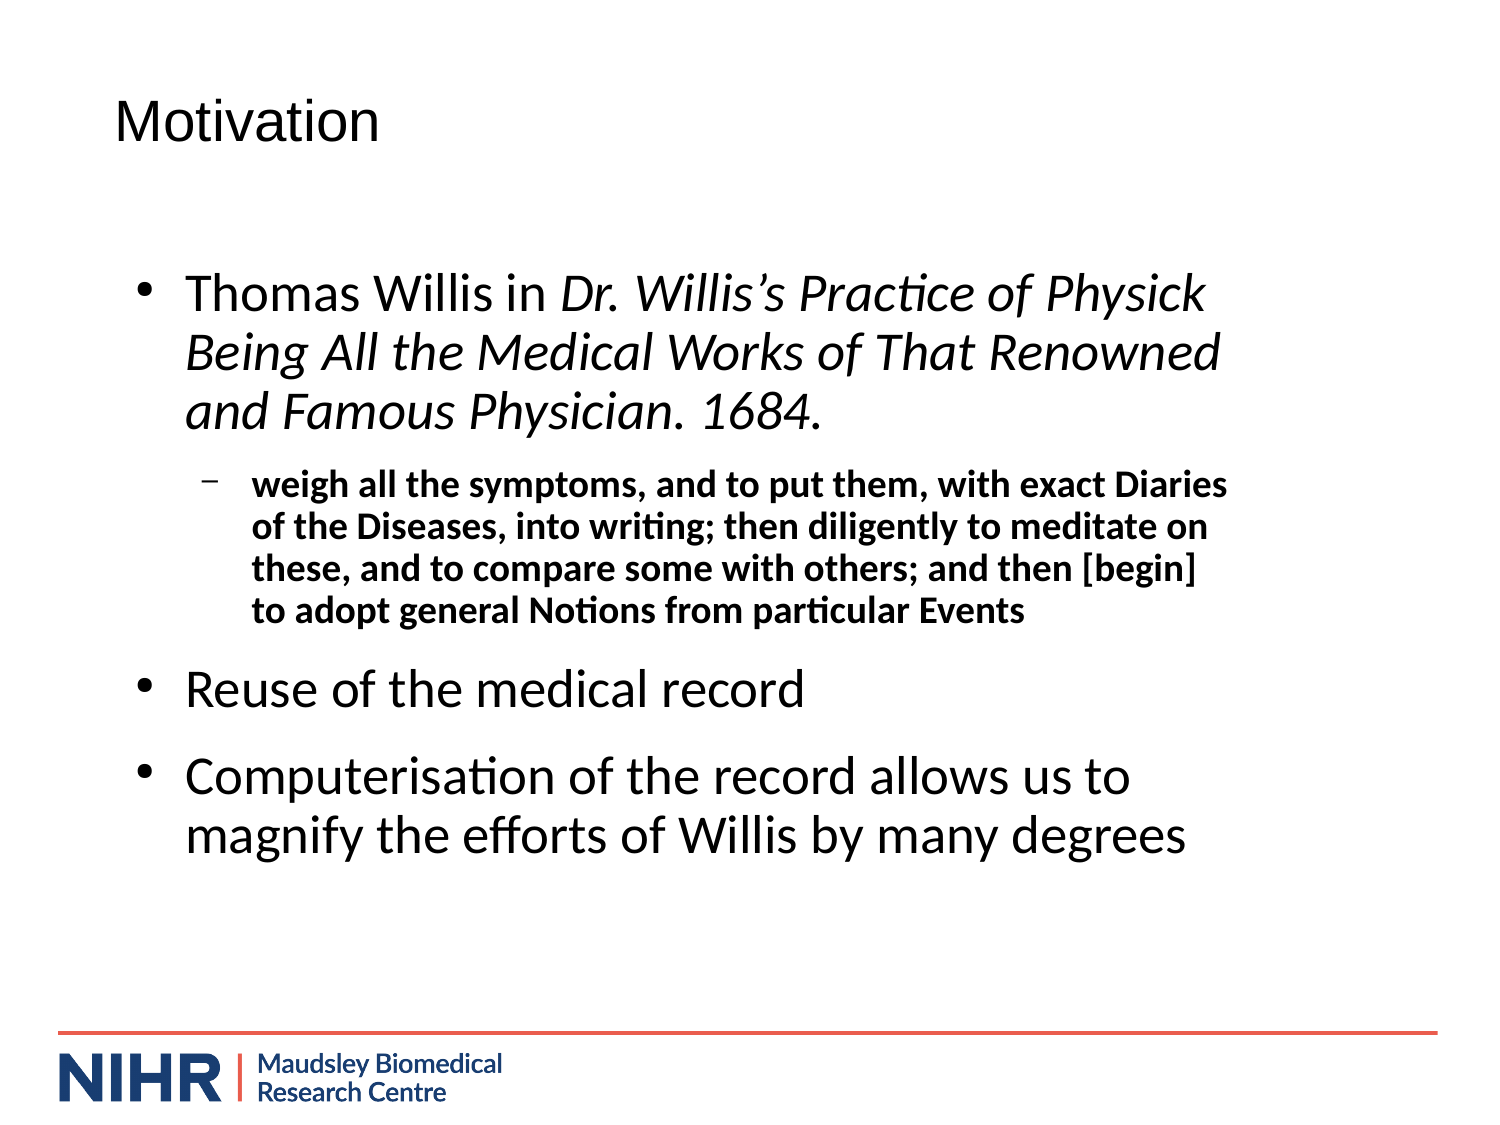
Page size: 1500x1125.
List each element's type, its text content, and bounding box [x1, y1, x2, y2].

text_box Motivation [100, 84, 1105, 162]
picture [29, 1018, 531, 1125]
list Thomas Willis in Dr. Willis’s Practice of Physick Being All the Medical Works of That Renowned and Famous Physician. 1684. weigh all the symptoms, and to put them, with exact Diaries of the Diseases, into writing; then diligently to meditate on these, and to compare some with others; and then [begin] to adopt general Notions from particular Events Reuse of the medical record Computerisation of the record allows us to magnify the efforts of Willis by many degrees [118, 264, 1241, 910]
